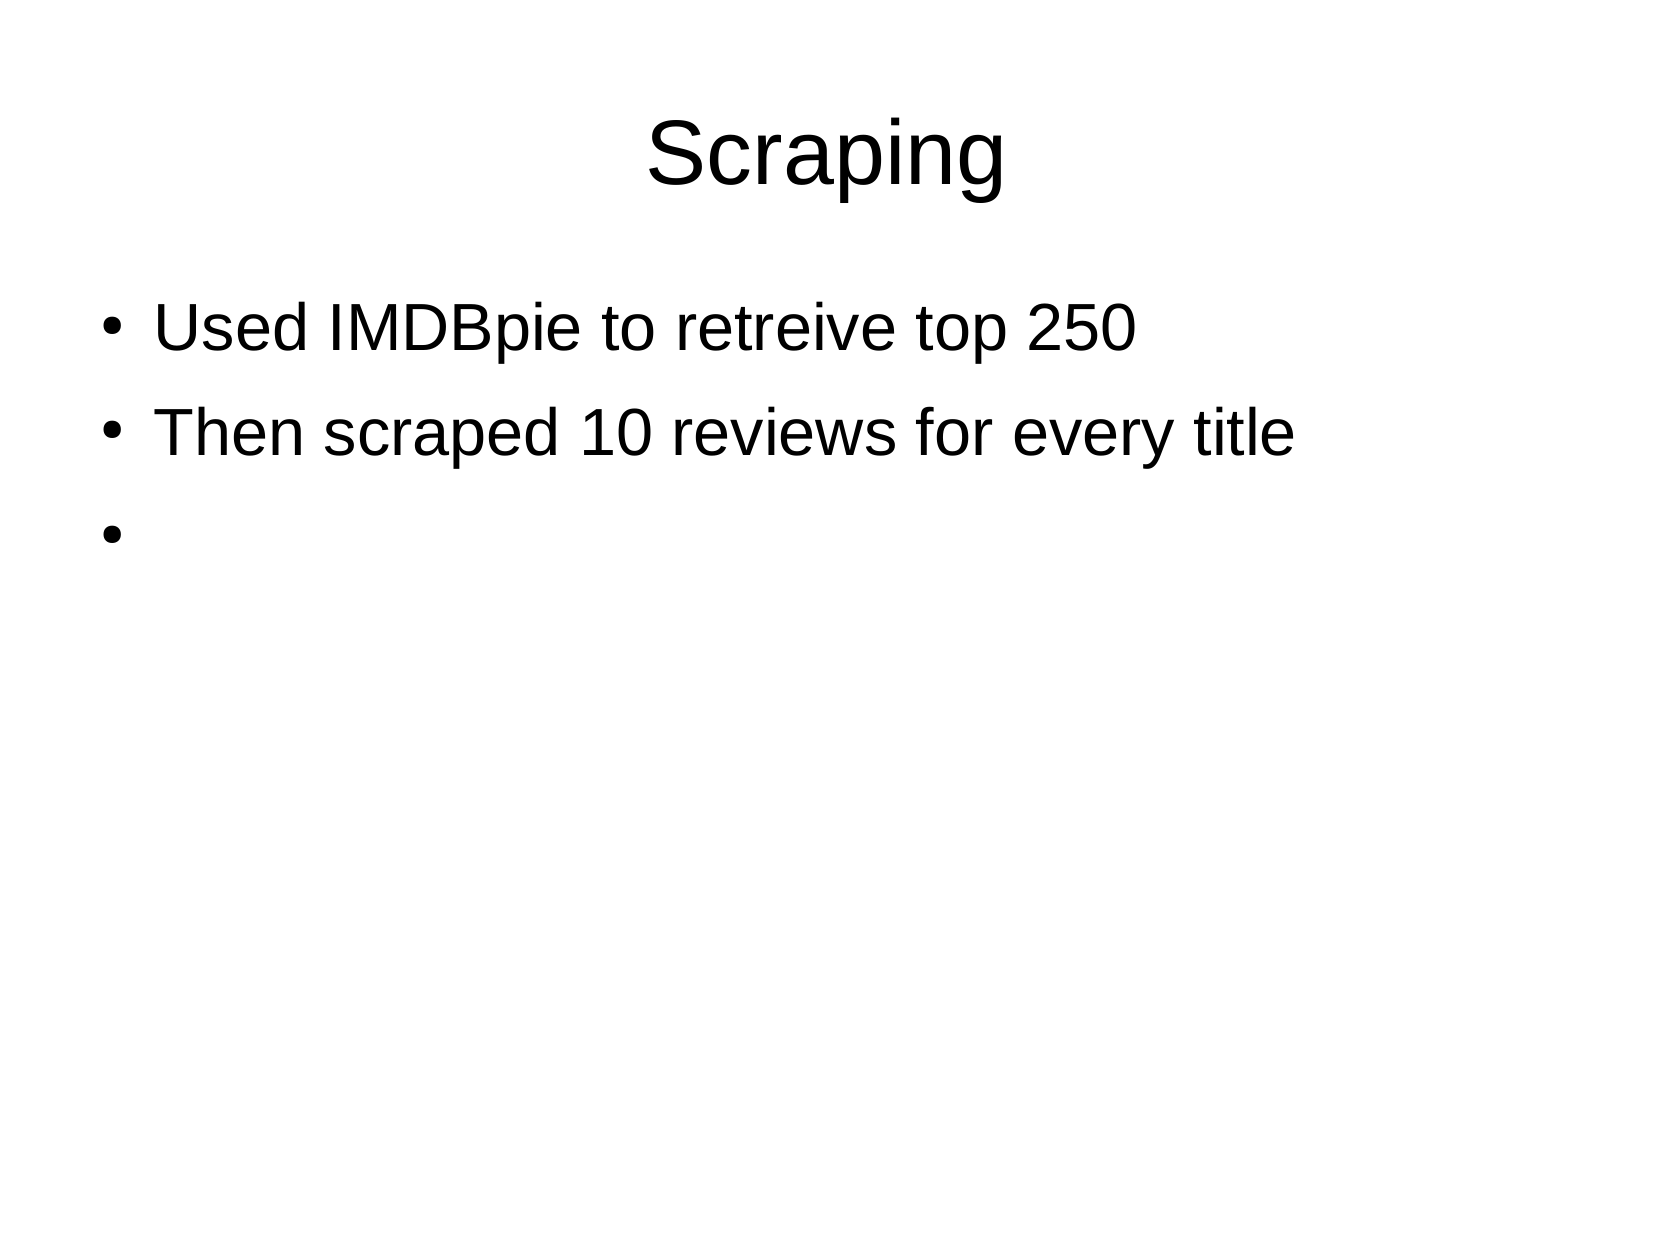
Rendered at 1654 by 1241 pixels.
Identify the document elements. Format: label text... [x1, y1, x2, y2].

list Used IMDBpie to retreive top 250 Then scraped 10 reviews for every title [82, 290, 1571, 1010]
title Scraping [82, 49, 1571, 257]
